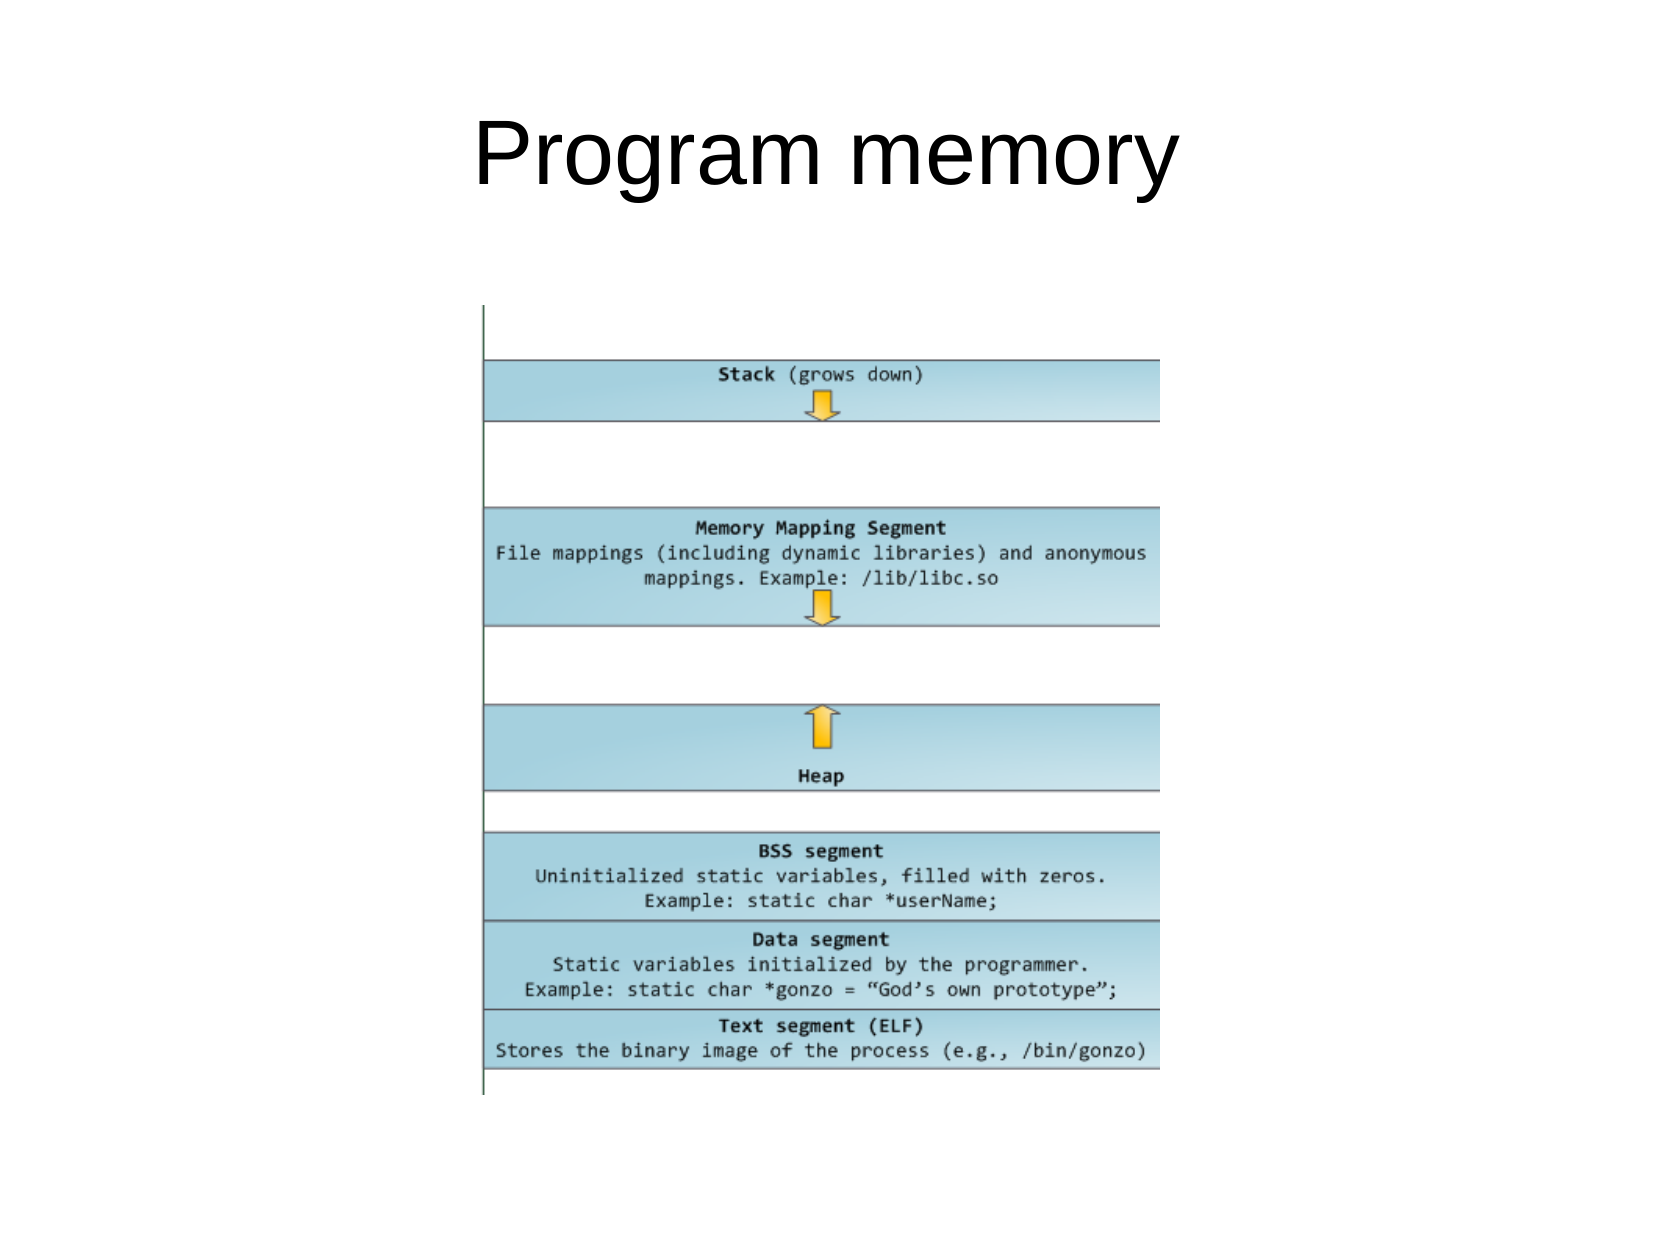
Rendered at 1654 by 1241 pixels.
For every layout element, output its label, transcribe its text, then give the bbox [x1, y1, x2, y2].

picture [480, 305, 1160, 1096]
title Program memory [82, 49, 1571, 257]
